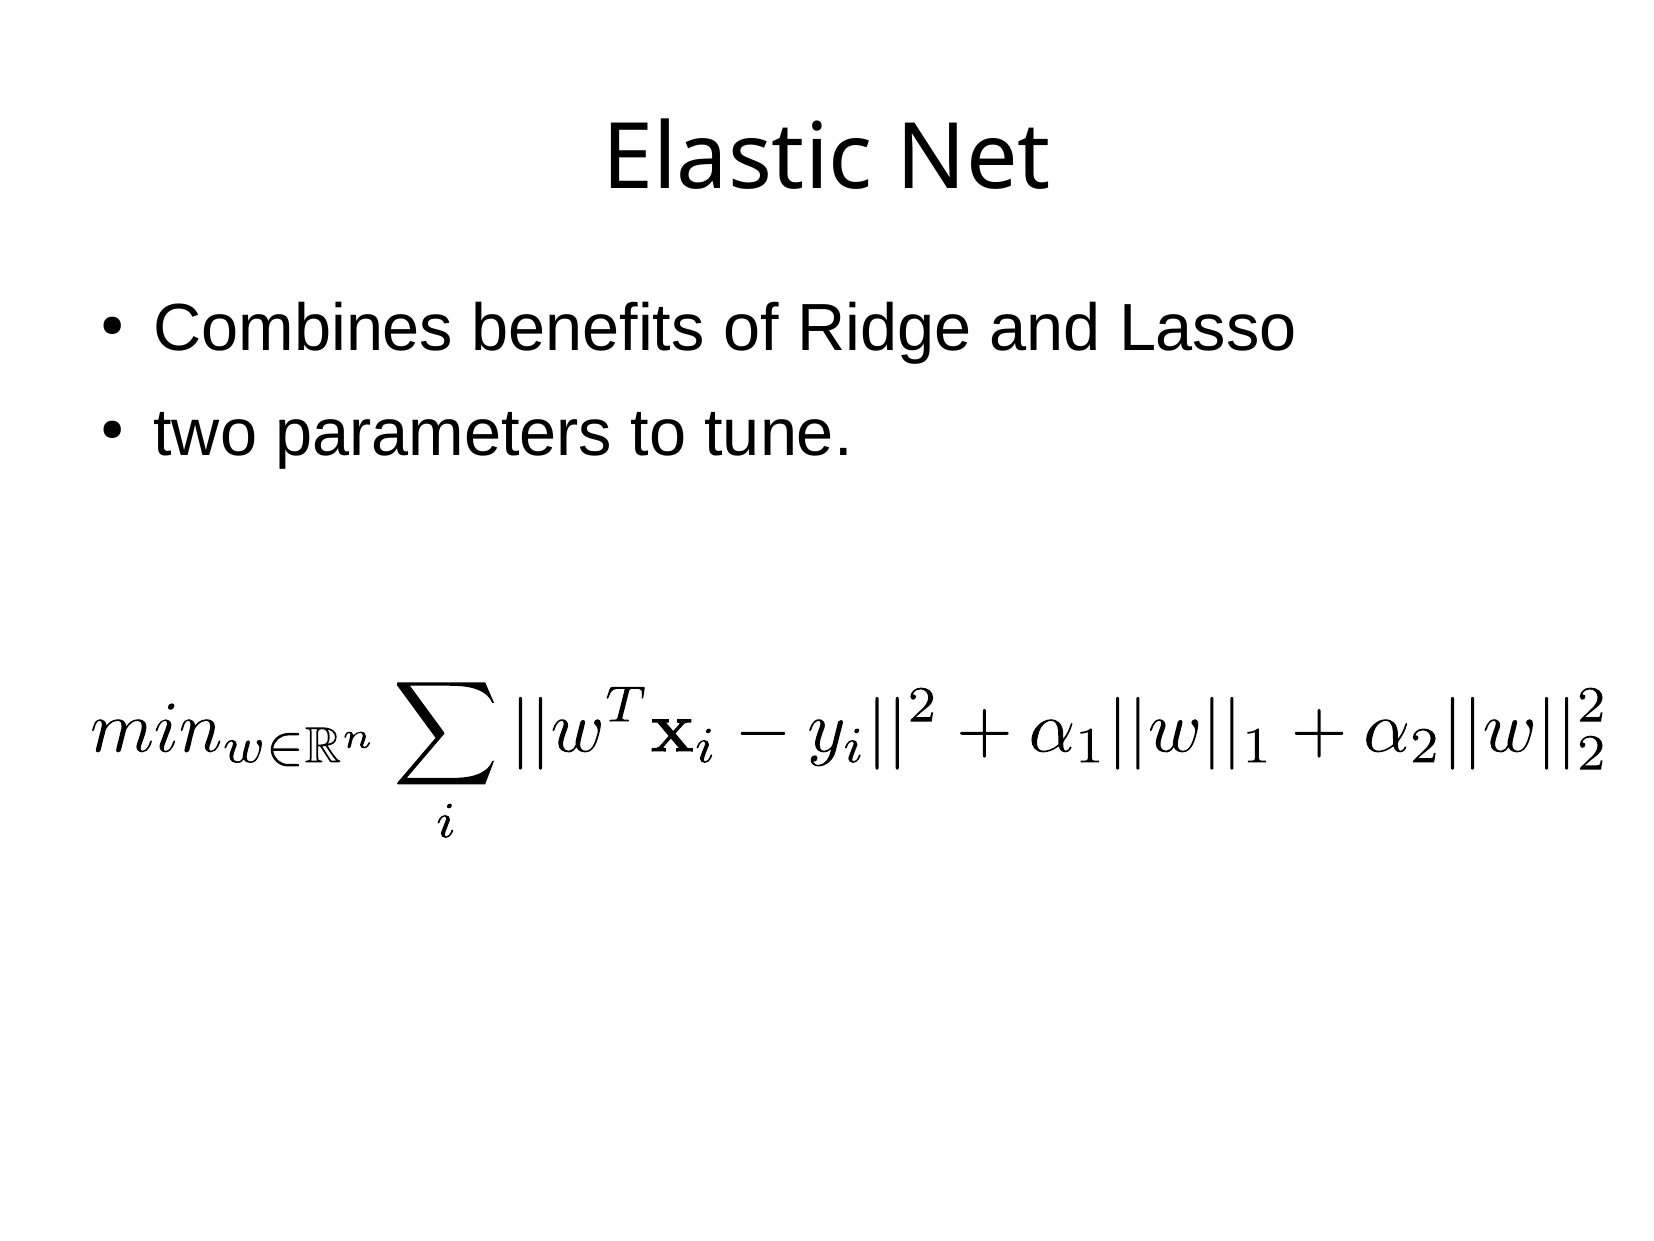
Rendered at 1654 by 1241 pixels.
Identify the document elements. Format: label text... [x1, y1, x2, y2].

list Combines benefits of Ridge and Lasso two parameters to tune. [82, 290, 1571, 1010]
text_box [90, 675, 1606, 838]
title Elastic Net [82, 49, 1571, 257]
